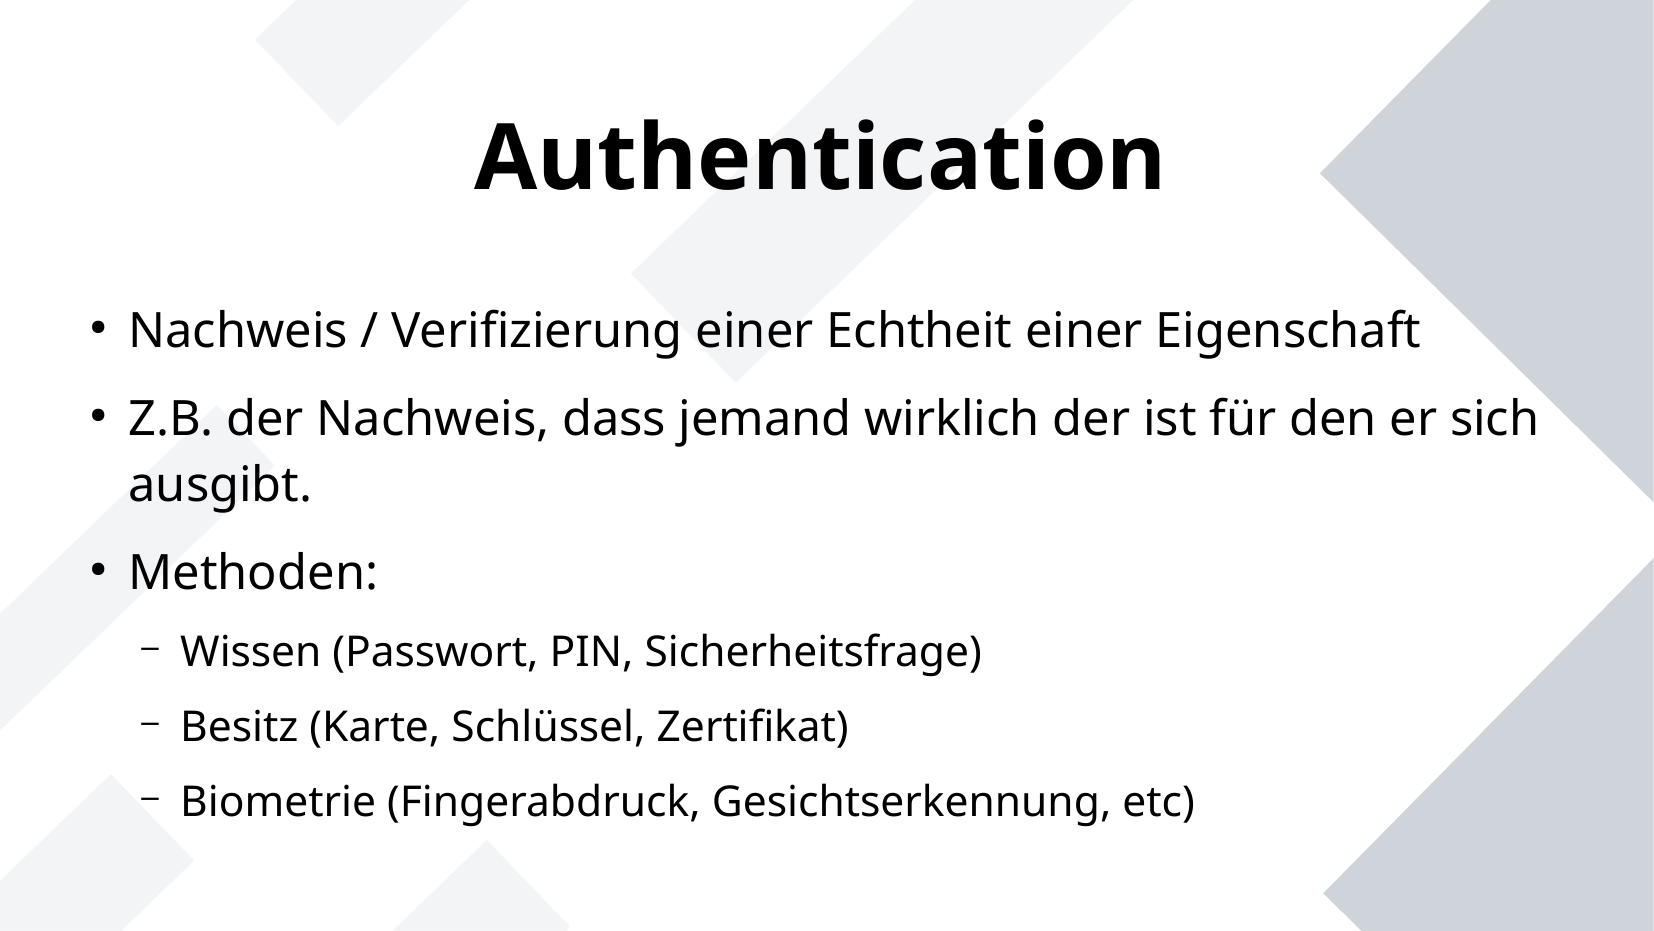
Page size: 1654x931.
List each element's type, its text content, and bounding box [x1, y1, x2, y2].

title Authentication [76, 76, 1565, 233]
list Nachweis / Verifizierung einer Echtheit einer Eigenschaft Z.B. der Nachweis, dass jemand wirklich der ist für den er sich ausgibt. Methoden: Wissen (Passwort, PIN, Sicherheitsfrage) Besitz (Karte, Schlüssel, Zertifikat) Biometrie (Fingerabdruck, Gesichtserkennung, etc) [76, 295, 1565, 835]
